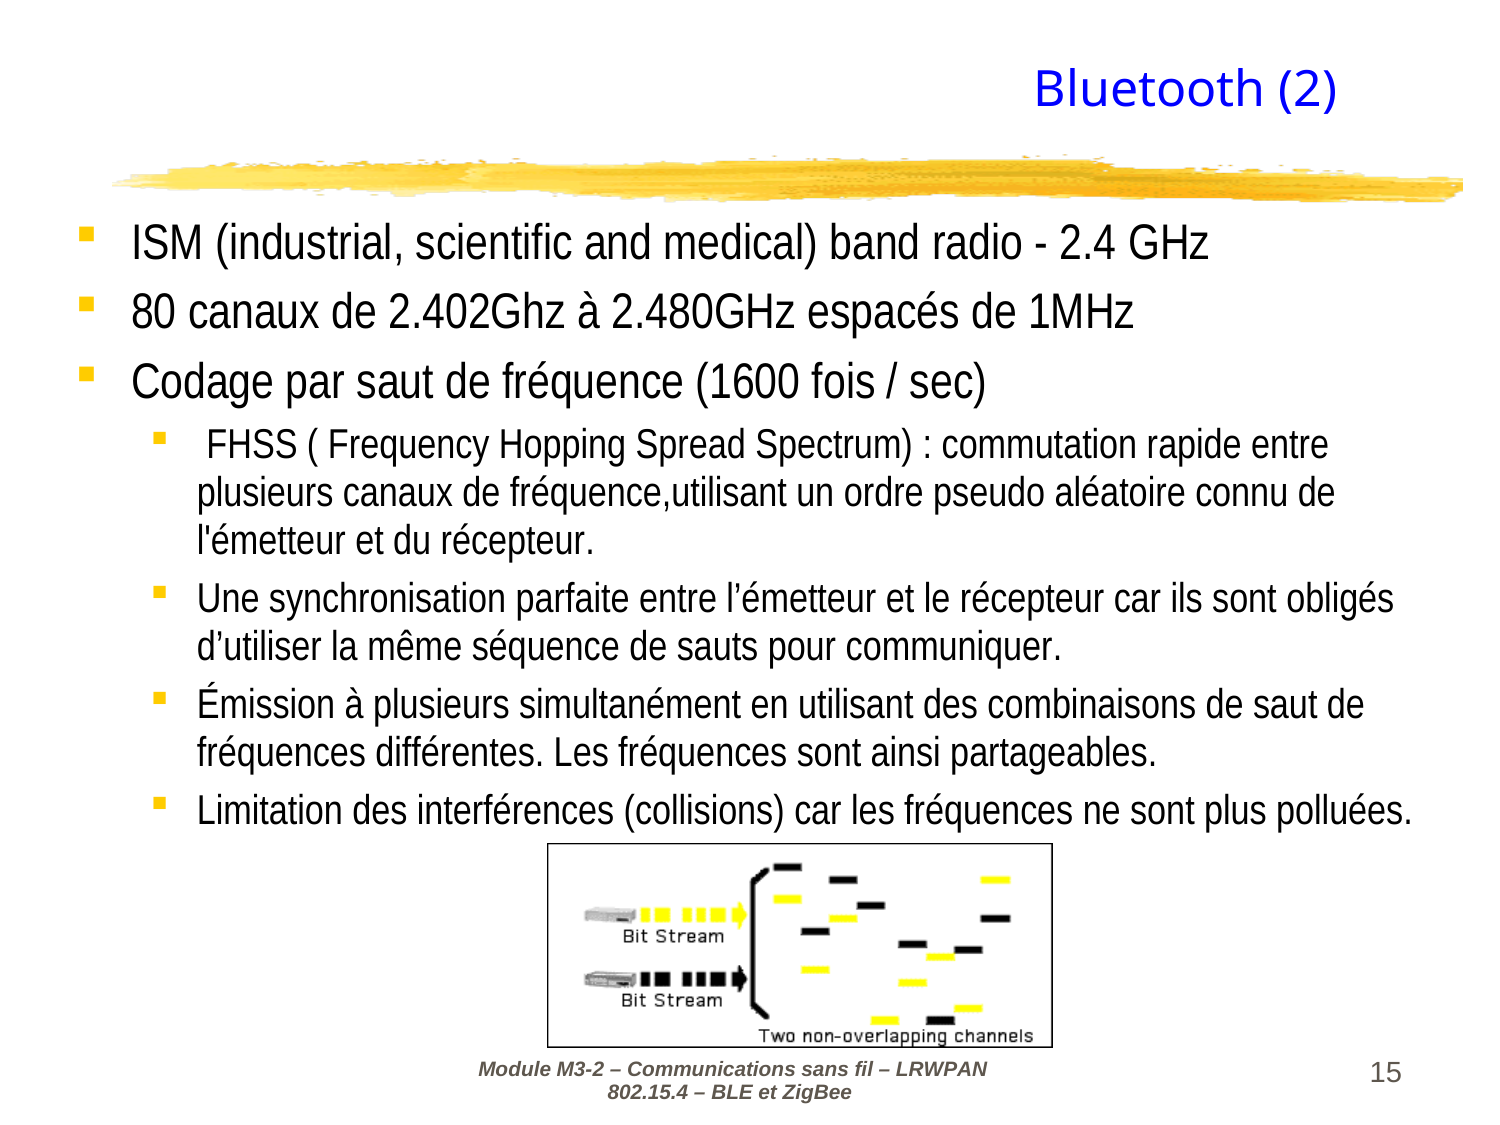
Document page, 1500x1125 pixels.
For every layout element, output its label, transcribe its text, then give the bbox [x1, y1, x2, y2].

picture [112, 149, 1463, 213]
list ISM (industrial, scientific and medical) band radio - 2.4 GHz 80 canaux de 2.402Ghz à 2.480GHz espacés de 1MHz Codage par saut de fréquence (1600 fois / sec) FHSS ( Frequency Hopping Spread Spectrum) : commutation rapide entre plusieurs canaux de fréquence,utilisant un ordre pseudo aléatoire connu de l'émetteur et du récepteur. Une synchronisation parfaite entre l’émetteur et le récepteur car ils sont obligés d’utiliser la même séquence de sauts pour communiquer. Émission à plusieurs simultanément en utilisant des combinaisons de saut de fréquences différentes. Les fréquences sont ainsi partageables. Limitation des interférences (collisions) car les fréquences ne sont plus polluées. [74, 212, 1417, 941]
picture [547, 843, 1053, 1049]
title Bluetooth (2) [62, 44, 1338, 131]
